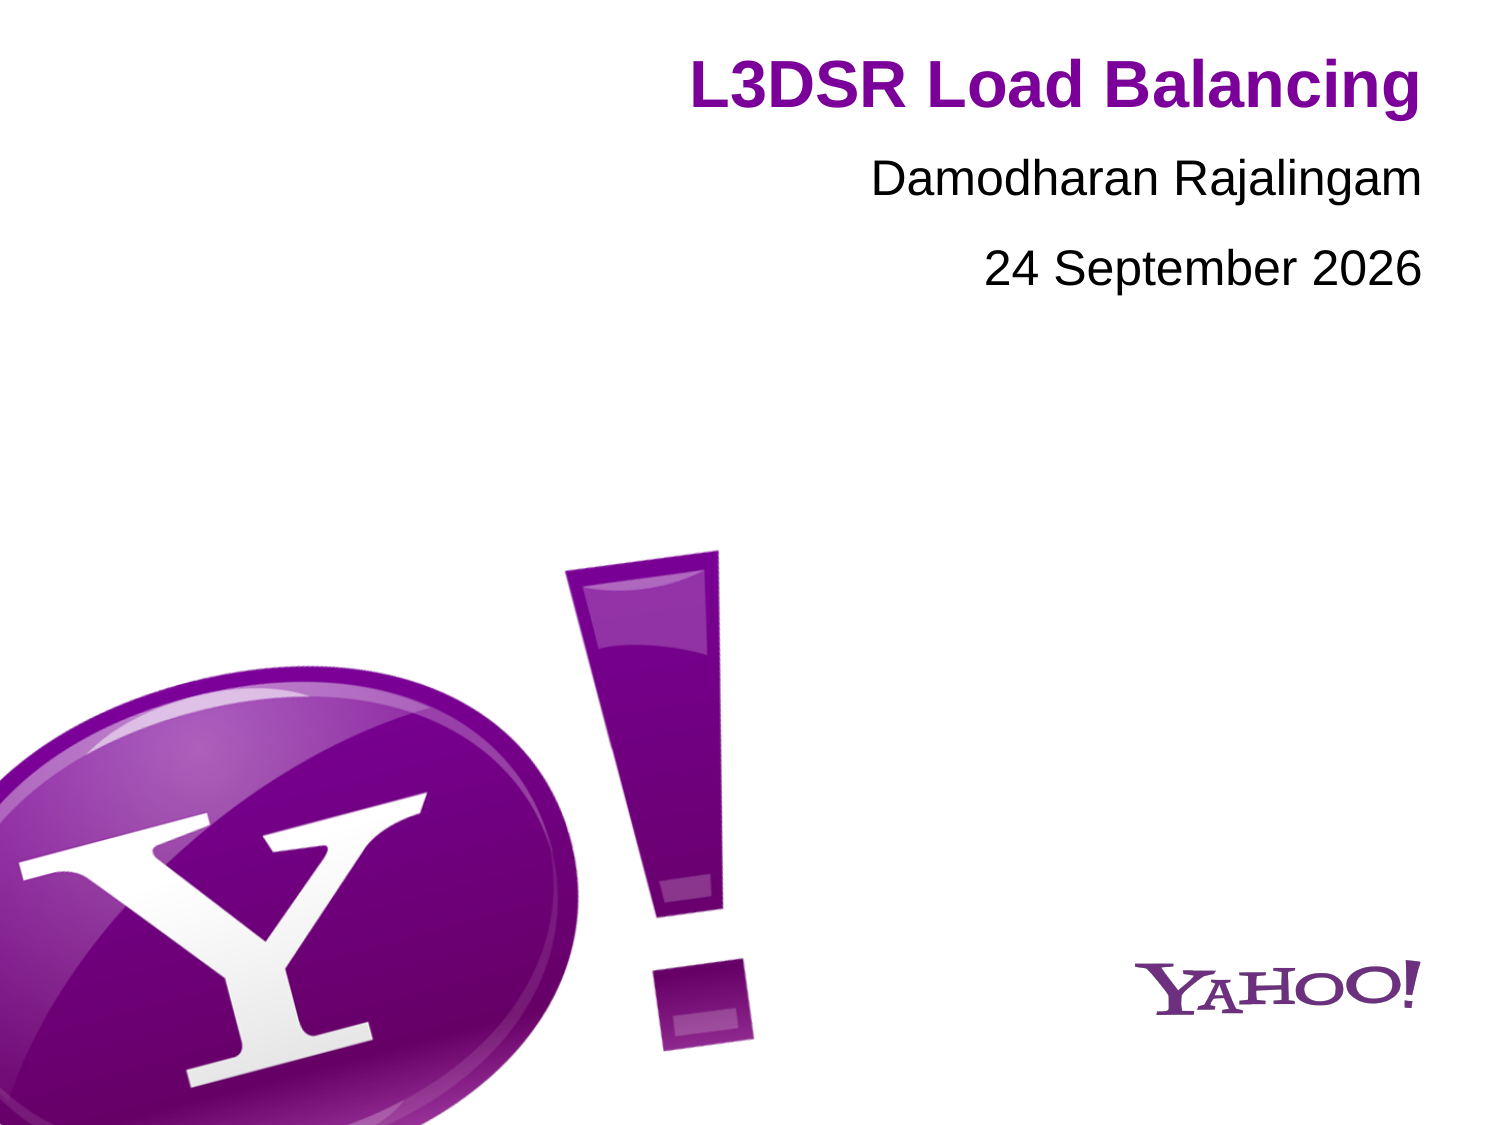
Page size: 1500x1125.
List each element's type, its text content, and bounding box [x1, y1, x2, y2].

title L3DSR Load Balancing [77, 42, 1423, 118]
subtitle Damodharan Rajalingam [77, 130, 1423, 219]
picture [1135, 960, 1423, 1015]
list December 8, 2012 [77, 219, 1423, 310]
picture [0, 532, 759, 1125]
